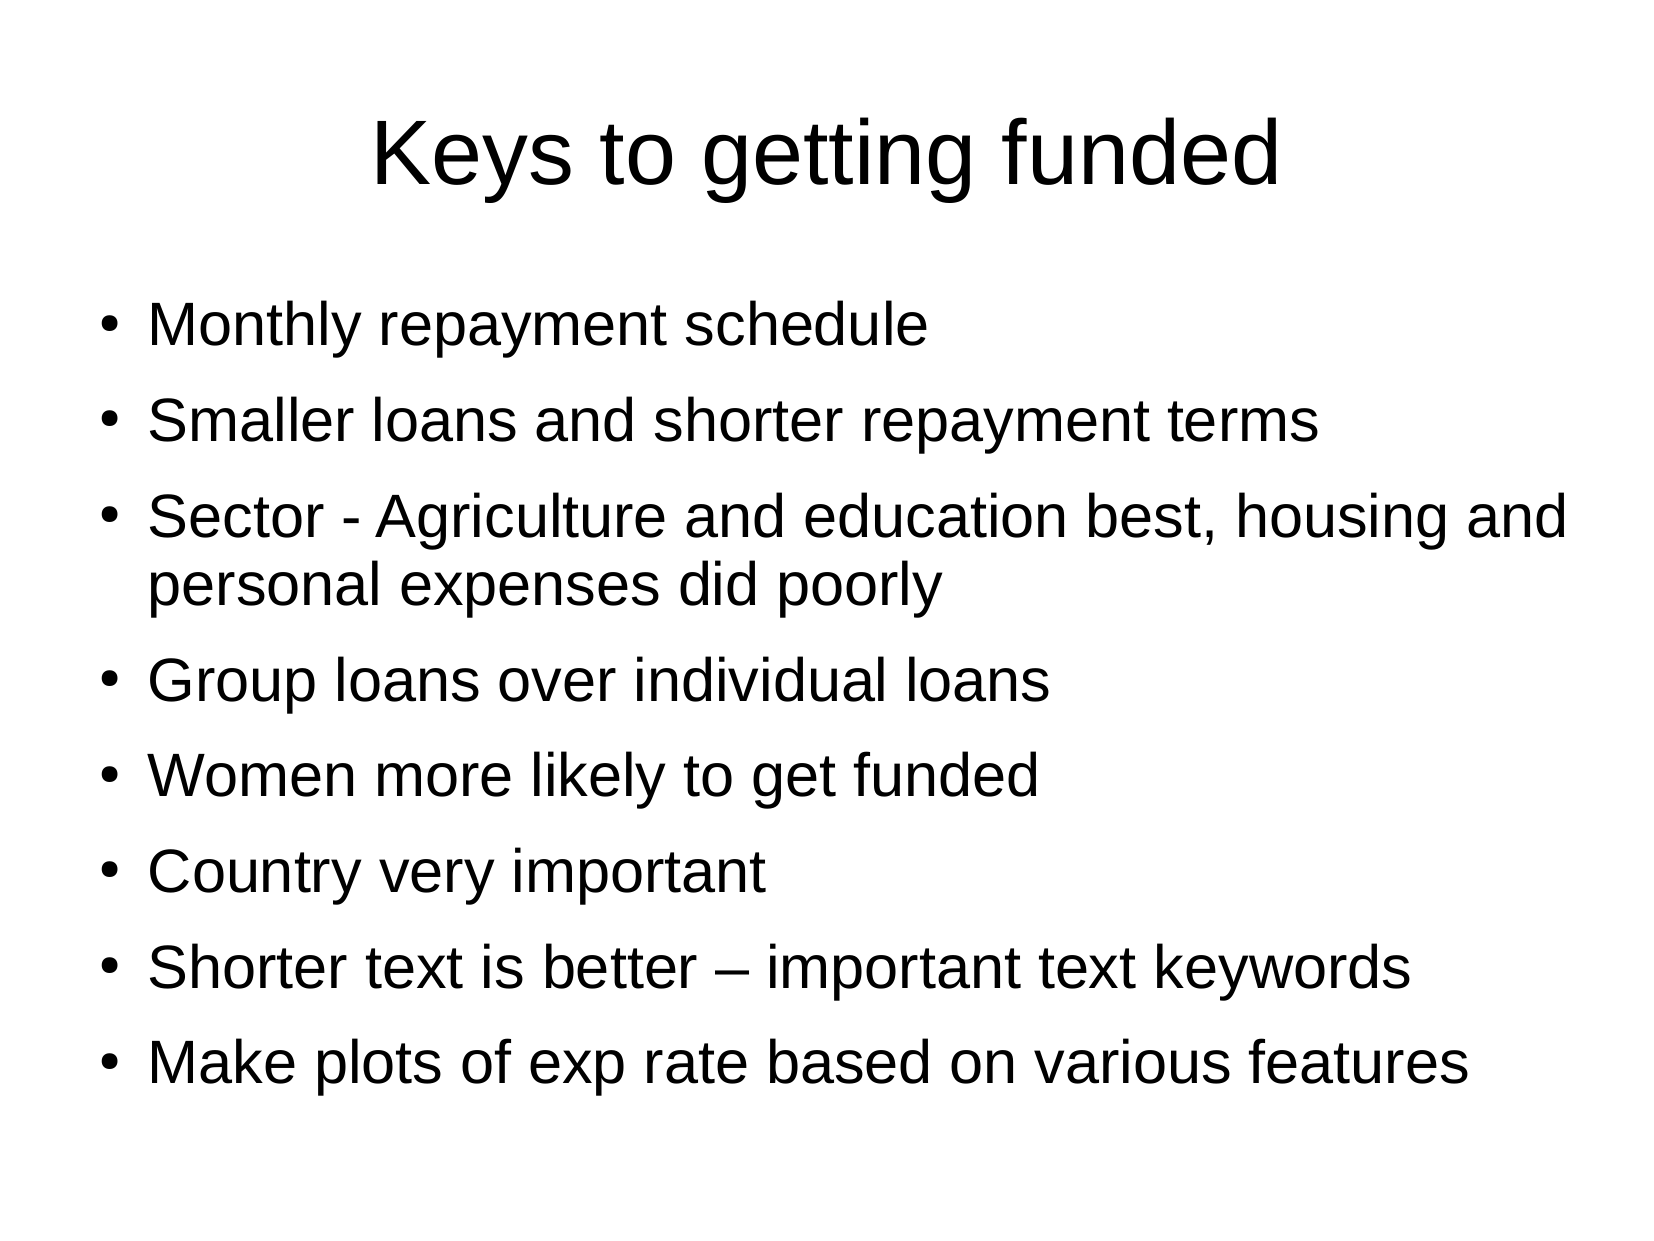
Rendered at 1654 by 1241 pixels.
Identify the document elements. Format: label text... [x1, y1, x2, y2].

list Monthly repayment schedule Smaller loans and shorter repayment terms Sector - Agriculture and education best, housing and personal expenses did poorly Group loans over individual loans Women more likely to get funded Country very important Shorter text is better – important text keywords Make plots of exp rate based on various features [82, 290, 1571, 1111]
title Keys to getting funded [82, 49, 1571, 257]
